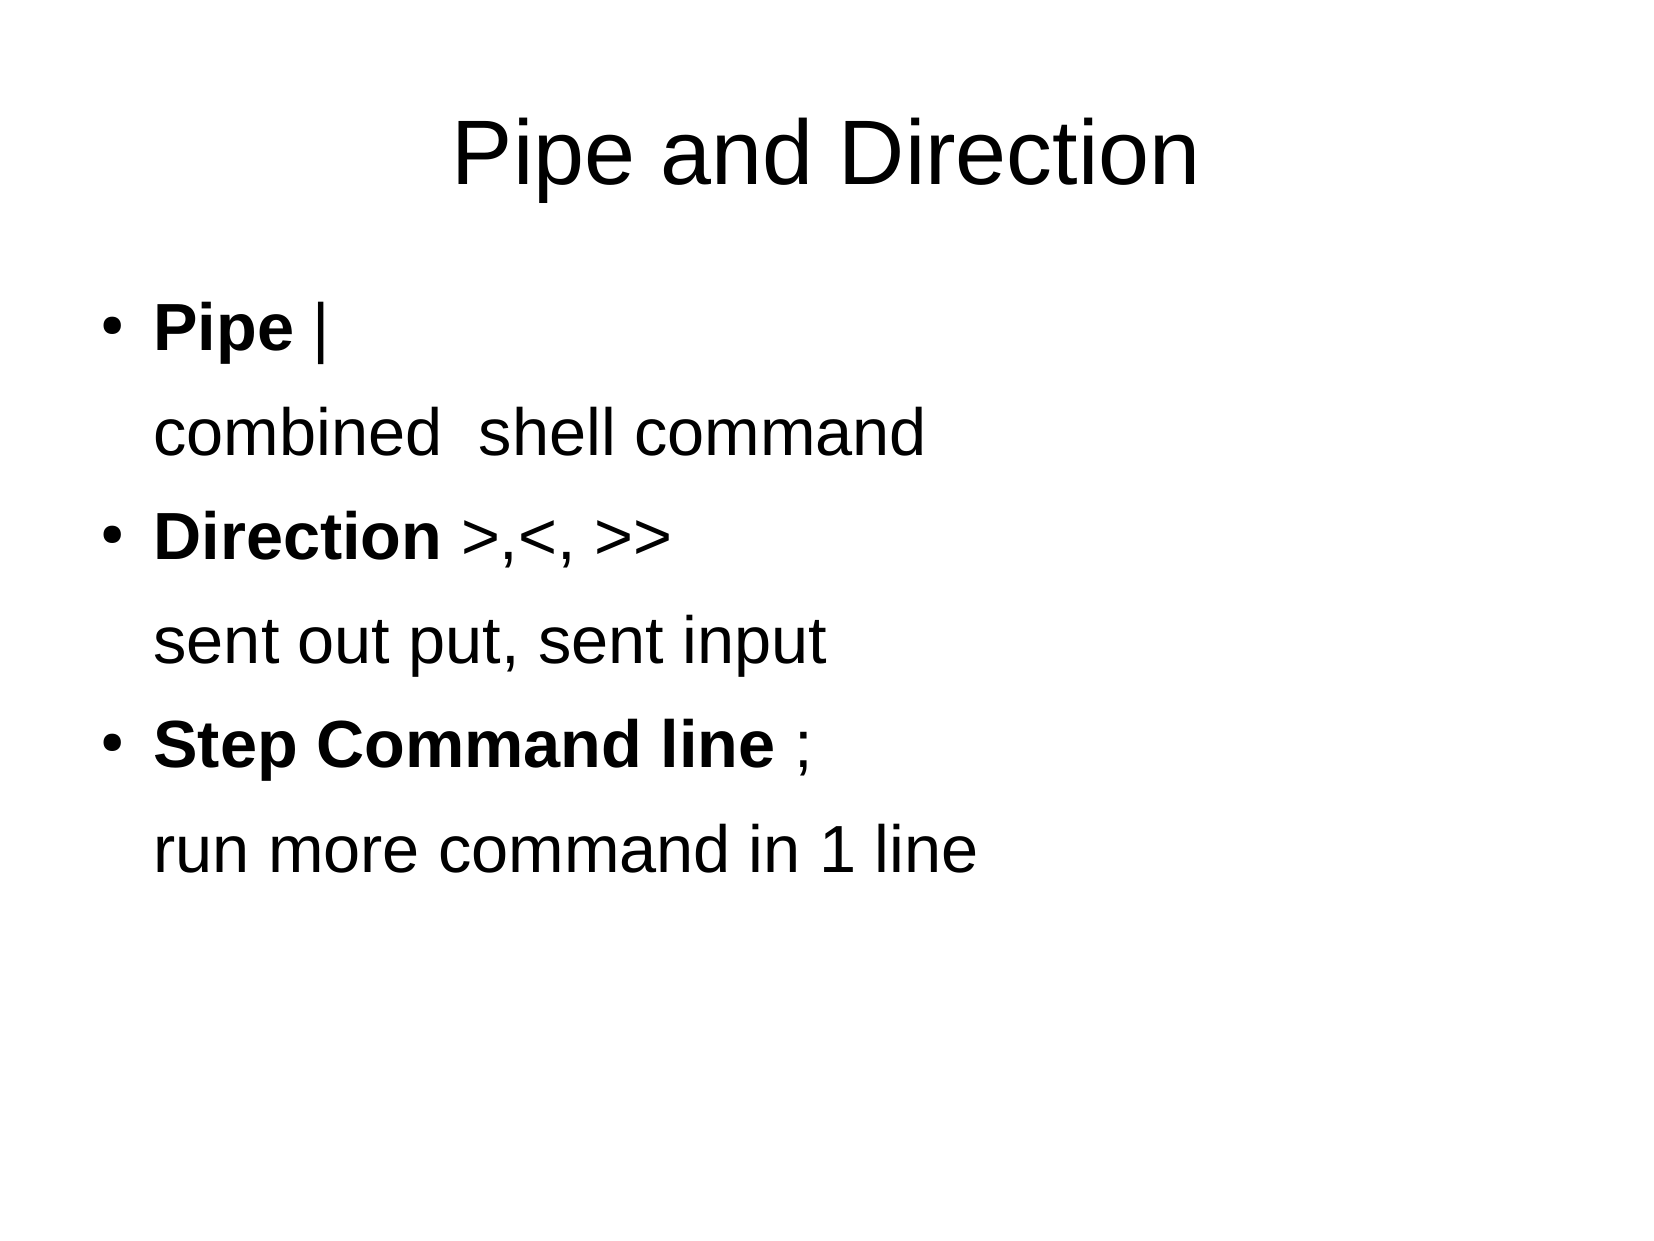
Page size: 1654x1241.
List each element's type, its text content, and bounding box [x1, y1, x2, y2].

list Pipe | combined shell command Direction >,<, >> sent out put, sent input Step Command line ; run more command in 1 line [82, 290, 1571, 1109]
title Pipe and Direction [82, 56, 1571, 250]
